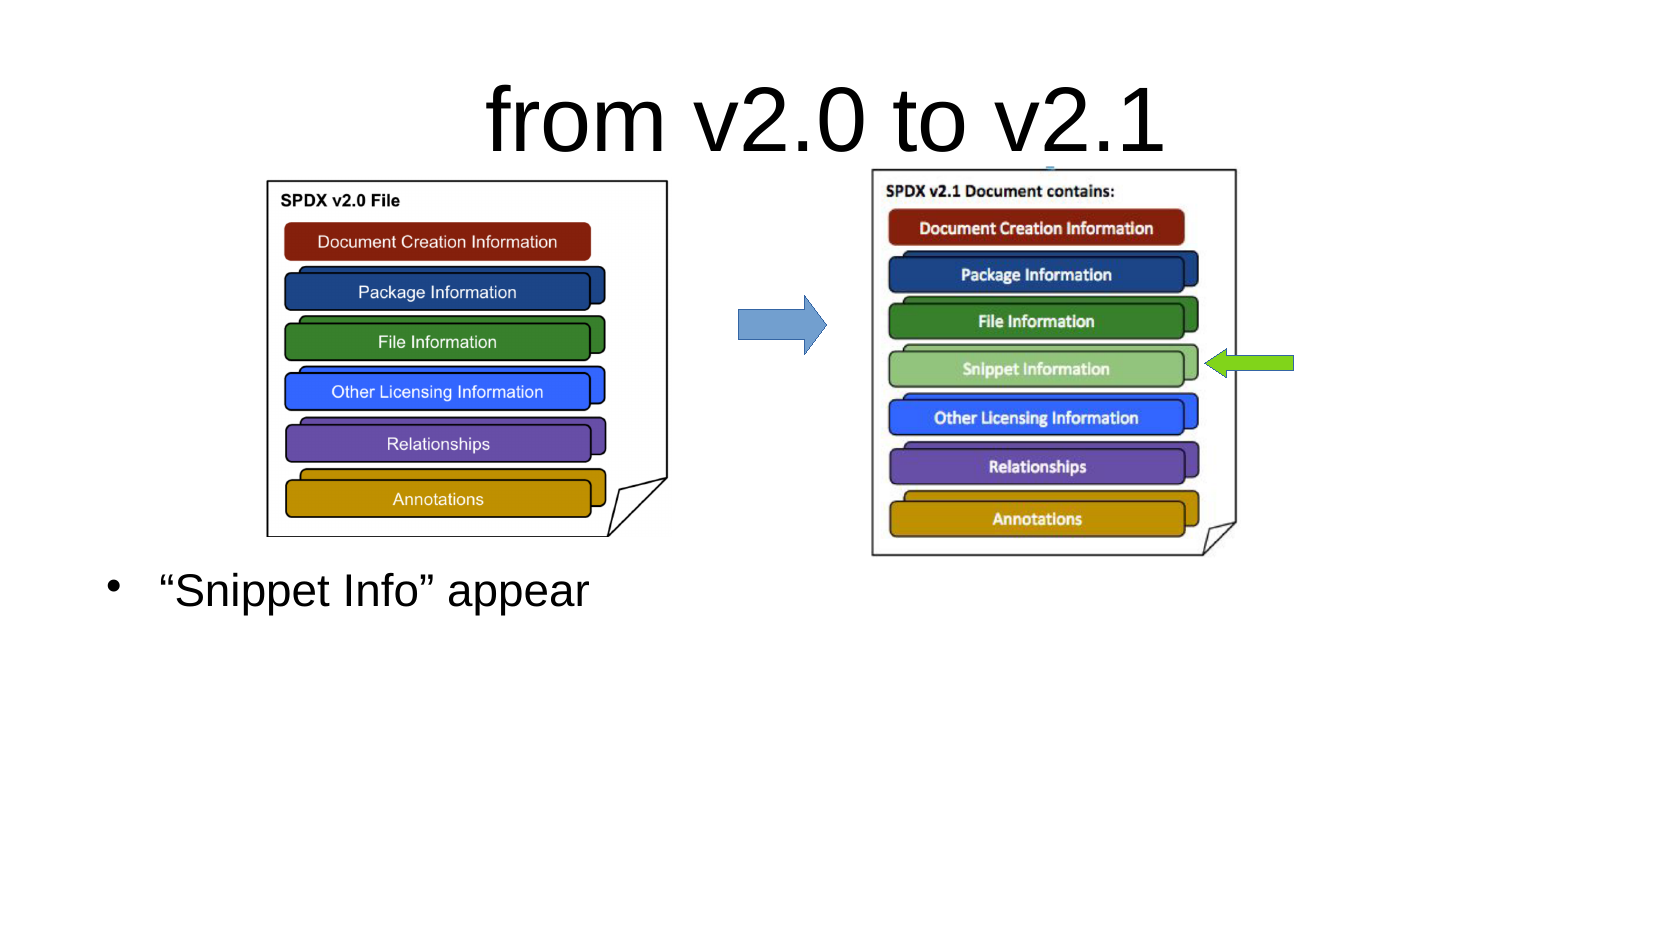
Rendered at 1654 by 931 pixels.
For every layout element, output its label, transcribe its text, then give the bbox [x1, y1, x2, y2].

text_box [738, 295, 827, 355]
title from v2.0 to v2.1 [82, 37, 1571, 193]
list “Snippet Info” appear [88, 561, 1571, 857]
picture [865, 162, 1241, 560]
text_box [1204, 348, 1294, 378]
picture [265, 177, 672, 537]
